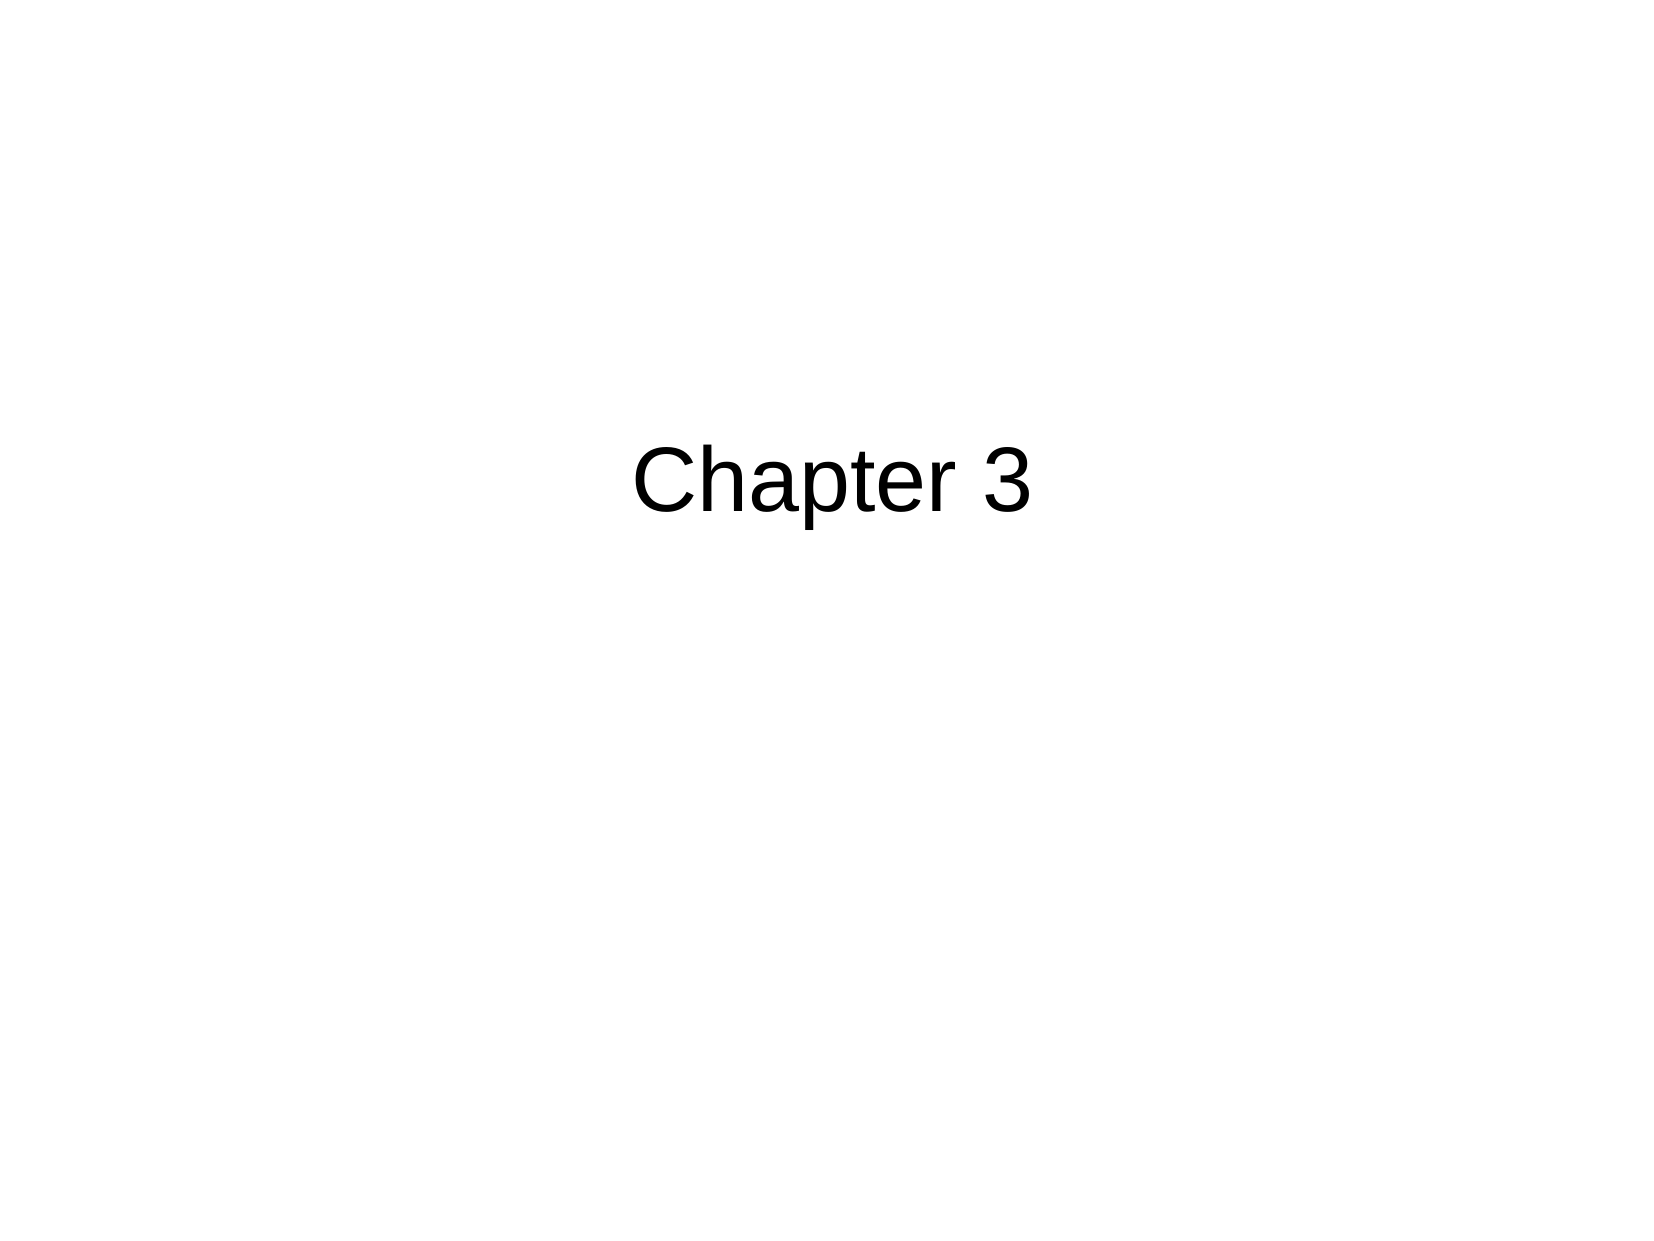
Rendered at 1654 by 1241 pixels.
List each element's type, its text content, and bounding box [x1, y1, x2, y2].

title Chapter 3 [88, 383, 1577, 577]
